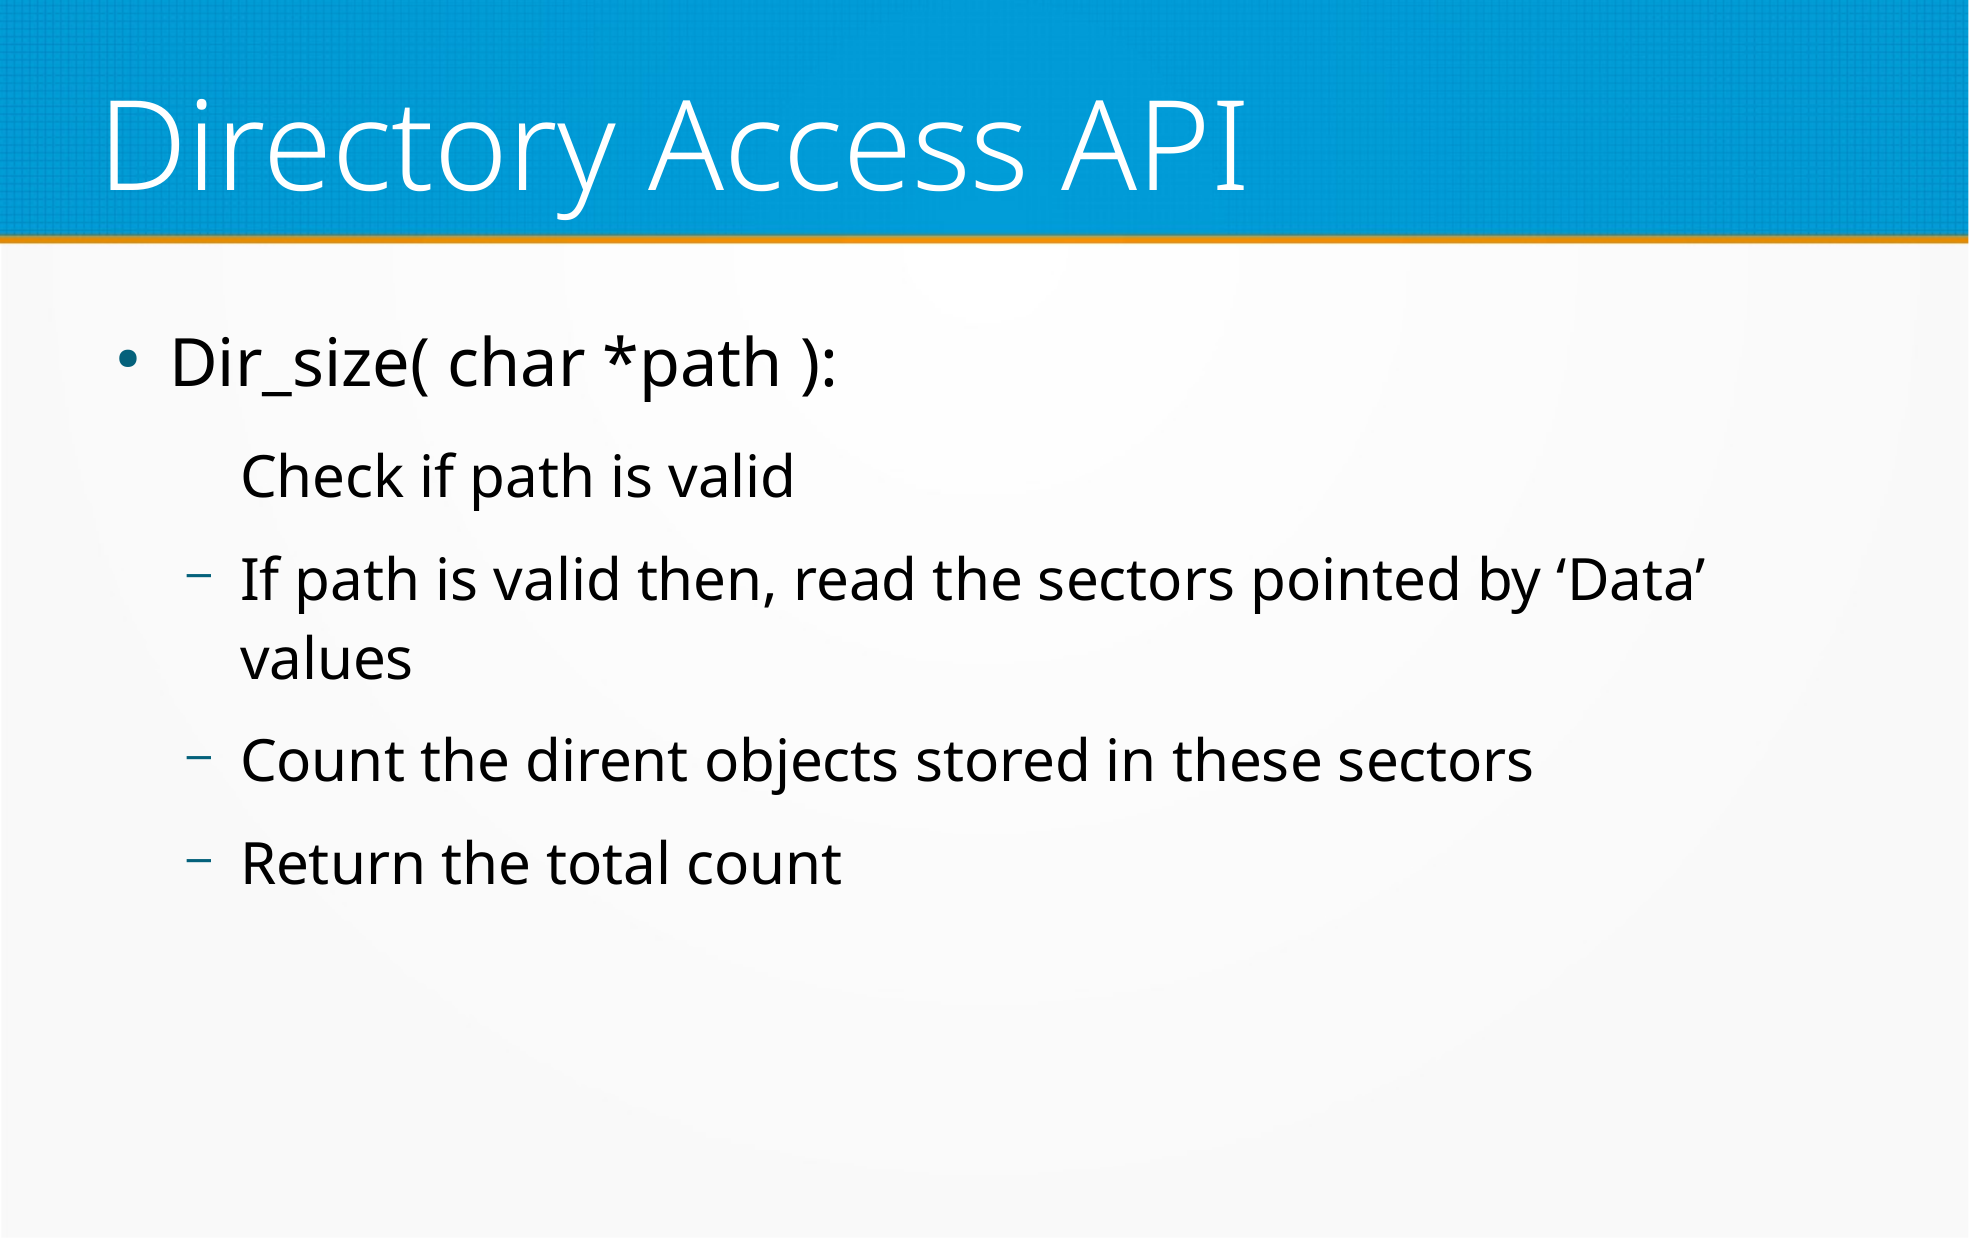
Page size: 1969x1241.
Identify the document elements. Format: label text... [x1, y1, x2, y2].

title Directory Access API [98, 19, 1870, 227]
list Dir_size( char *path ): Check if path is valid If path is valid then, read the sectors pointed by ‘Data’ values Count the dirent objects stored in these sectors Return the total count [98, 315, 1861, 1081]
picture [0, 233, 1969, 1241]
